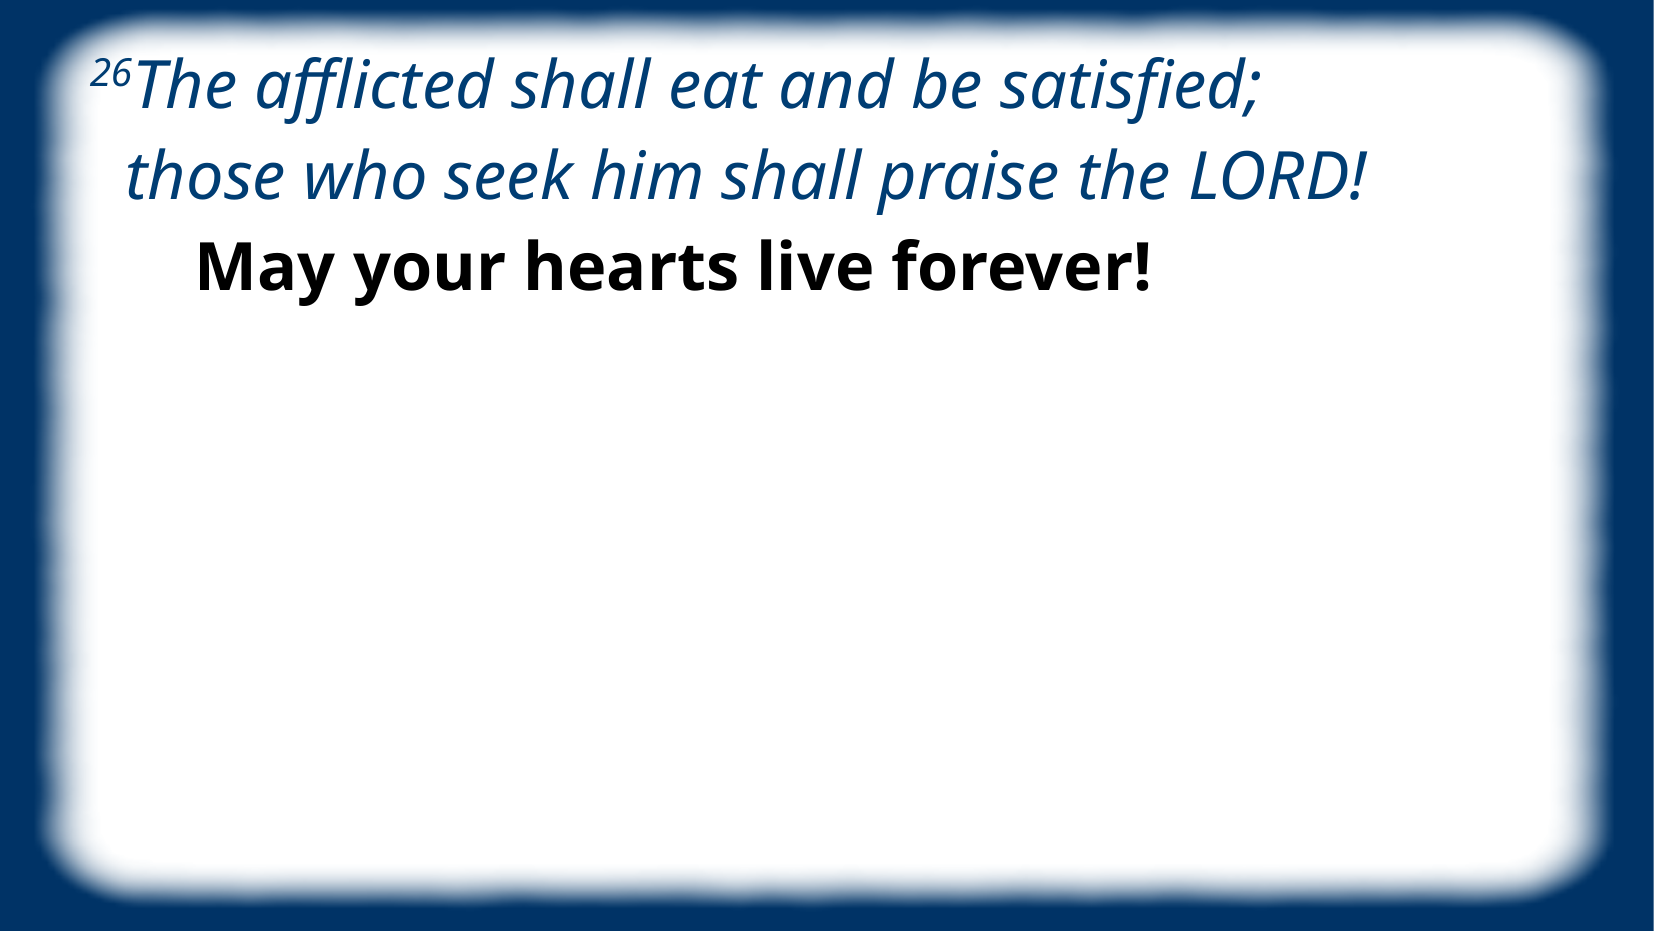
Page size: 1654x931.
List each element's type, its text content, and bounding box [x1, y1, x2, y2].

picture [0, 0, 1654, 931]
text_box 26The afflicted shall eat and be satisfied; those who seek him shall praise the LORD! May your hearts live forever! [75, 30, 1576, 384]
